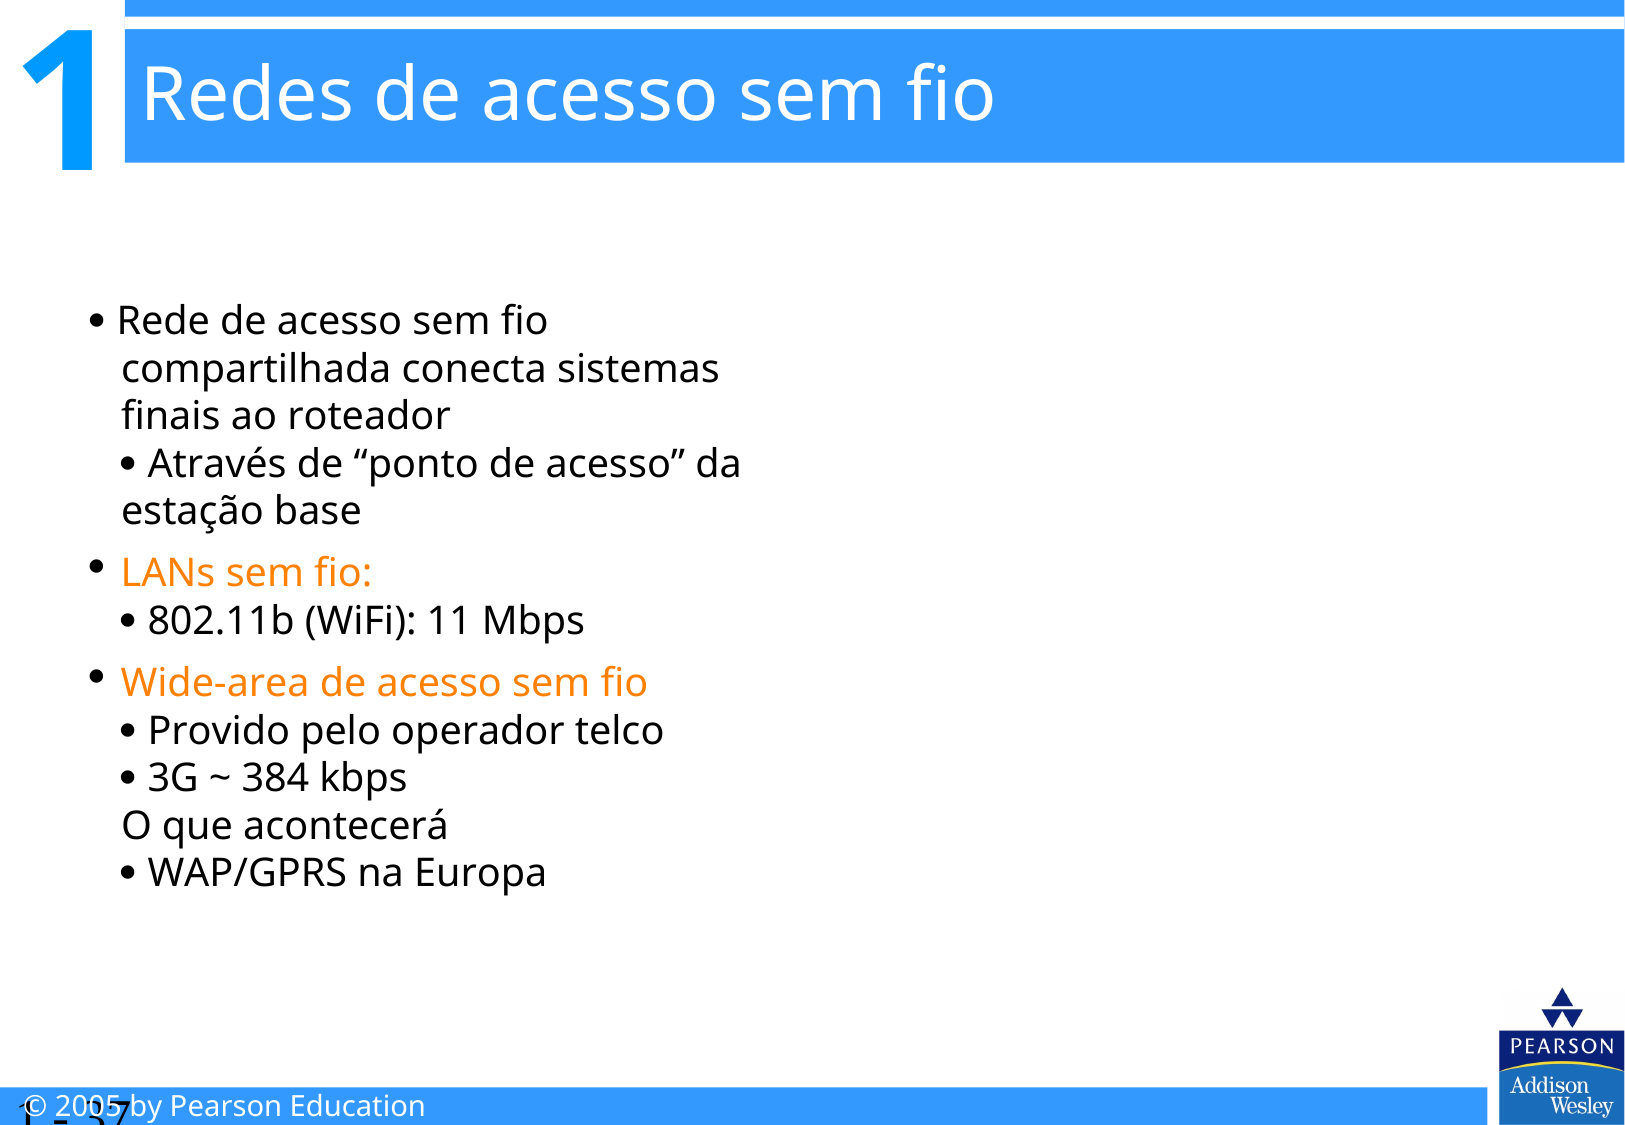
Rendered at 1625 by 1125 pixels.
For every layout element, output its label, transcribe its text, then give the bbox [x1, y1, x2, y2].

list  Rede de acesso sem fio compartilhada conecta sistemas finais ao roteador  Através de “ponto de acesso” da estação base LANs sem fio:  802.11b (WiFi): 11 Mbps Wide-area de acesso sem fio  Provido pelo operador telco  3G ~ 384 kbps O que acontecerá  WAP/GPRS na Europa [75, 287, 817, 925]
text_box Redes de acesso sem fio [125, 37, 1625, 138]
picture [1499, 987, 1625, 1125]
